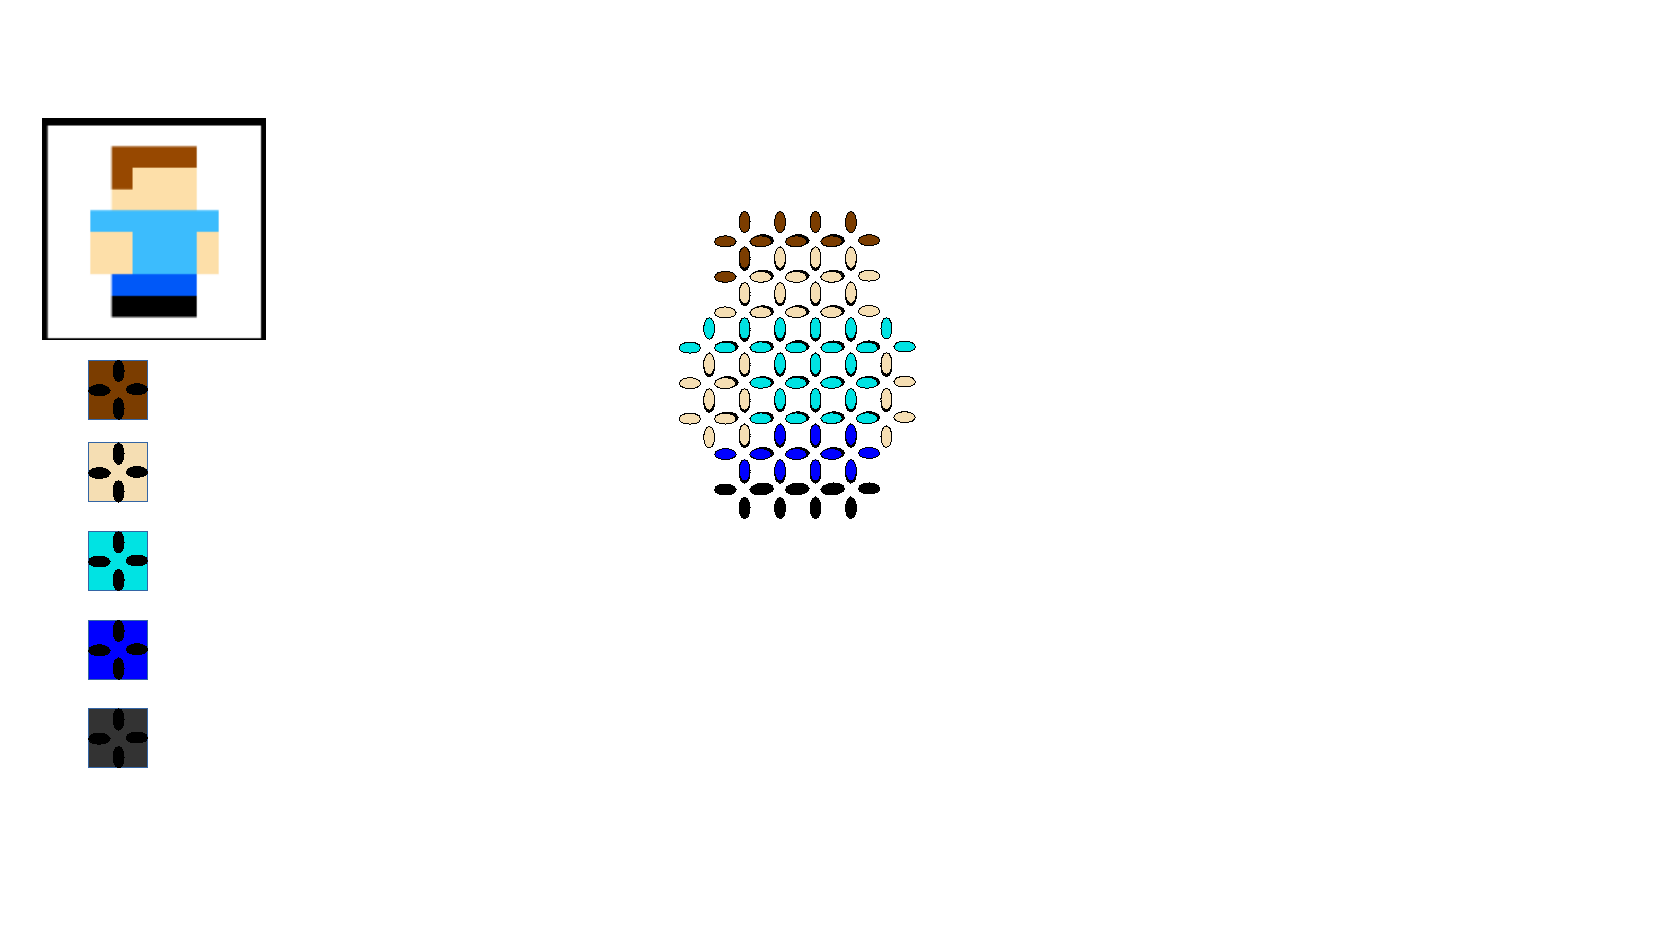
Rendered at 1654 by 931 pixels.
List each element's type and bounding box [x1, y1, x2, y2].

text_box [703, 426, 715, 448]
text_box [785, 376, 810, 389]
text_box [820, 340, 845, 353]
text_box [820, 447, 845, 460]
text_box [749, 234, 774, 247]
text_box [88, 360, 148, 420]
text_box [714, 271, 737, 283]
text_box [739, 352, 751, 377]
text_box [749, 305, 774, 318]
text_box [785, 483, 810, 495]
text_box [774, 388, 786, 412]
picture [42, 118, 266, 340]
text_box [845, 281, 857, 306]
text_box [739, 246, 751, 271]
text_box [774, 497, 786, 519]
text_box [739, 317, 751, 342]
text_box [785, 305, 810, 318]
text_box [774, 282, 786, 306]
text_box [774, 423, 786, 448]
text_box [858, 447, 880, 459]
text_box [739, 423, 751, 448]
text_box [88, 442, 148, 503]
text_box [785, 411, 810, 424]
text_box [858, 234, 880, 246]
text_box [749, 483, 774, 495]
text_box [820, 376, 845, 389]
text_box [774, 211, 786, 233]
text_box [845, 211, 857, 233]
text_box [749, 376, 774, 389]
text_box [703, 317, 715, 340]
text_box [880, 317, 892, 339]
text_box [88, 531, 148, 591]
text_box [845, 246, 857, 271]
text_box [679, 342, 701, 354]
text_box [714, 412, 739, 425]
text_box [703, 352, 715, 377]
text_box [714, 341, 739, 353]
text_box [785, 270, 810, 283]
text_box [785, 447, 810, 460]
text_box [810, 423, 821, 448]
text_box [845, 352, 857, 377]
text_box [88, 708, 148, 768]
text_box [739, 282, 751, 306]
text_box [858, 270, 880, 282]
text_box [856, 376, 880, 389]
text_box [714, 484, 737, 495]
text_box [714, 235, 737, 247]
text_box [810, 317, 821, 342]
text_box [820, 270, 845, 283]
text_box [820, 482, 845, 495]
text_box [856, 411, 880, 424]
text_box [880, 388, 892, 412]
text_box [845, 317, 857, 342]
text_box [785, 340, 810, 353]
text_box [820, 305, 845, 318]
text_box [845, 388, 857, 412]
text_box [893, 376, 916, 387]
text_box [774, 246, 786, 271]
text_box [774, 317, 786, 342]
text_box [749, 447, 774, 460]
text_box [774, 459, 786, 484]
text_box [880, 425, 892, 448]
text_box [88, 620, 148, 680]
text_box [749, 412, 774, 424]
text_box [703, 388, 715, 413]
text_box [810, 211, 821, 233]
text_box [810, 246, 821, 271]
text_box [749, 341, 774, 353]
text_box [810, 459, 821, 484]
text_box [774, 352, 786, 377]
text_box [679, 413, 701, 425]
text_box [845, 496, 857, 519]
text_box [679, 377, 701, 389]
text_box [810, 388, 821, 413]
text_box [714, 376, 739, 389]
text_box [845, 459, 857, 484]
text_box [880, 352, 892, 377]
text_box [739, 497, 751, 519]
text_box [739, 211, 751, 233]
text_box [820, 234, 845, 247]
text_box [714, 448, 737, 460]
text_box [858, 305, 880, 317]
text_box [749, 270, 774, 283]
text_box [856, 340, 880, 353]
text_box [820, 411, 845, 424]
text_box [810, 352, 821, 377]
text_box [893, 341, 916, 352]
text_box [739, 459, 751, 484]
text_box [810, 496, 821, 519]
text_box [845, 423, 857, 448]
text_box [810, 281, 821, 306]
text_box [893, 411, 916, 423]
text_box [739, 388, 751, 413]
text_box [714, 306, 737, 318]
text_box [785, 234, 810, 247]
text_box [858, 482, 880, 494]
